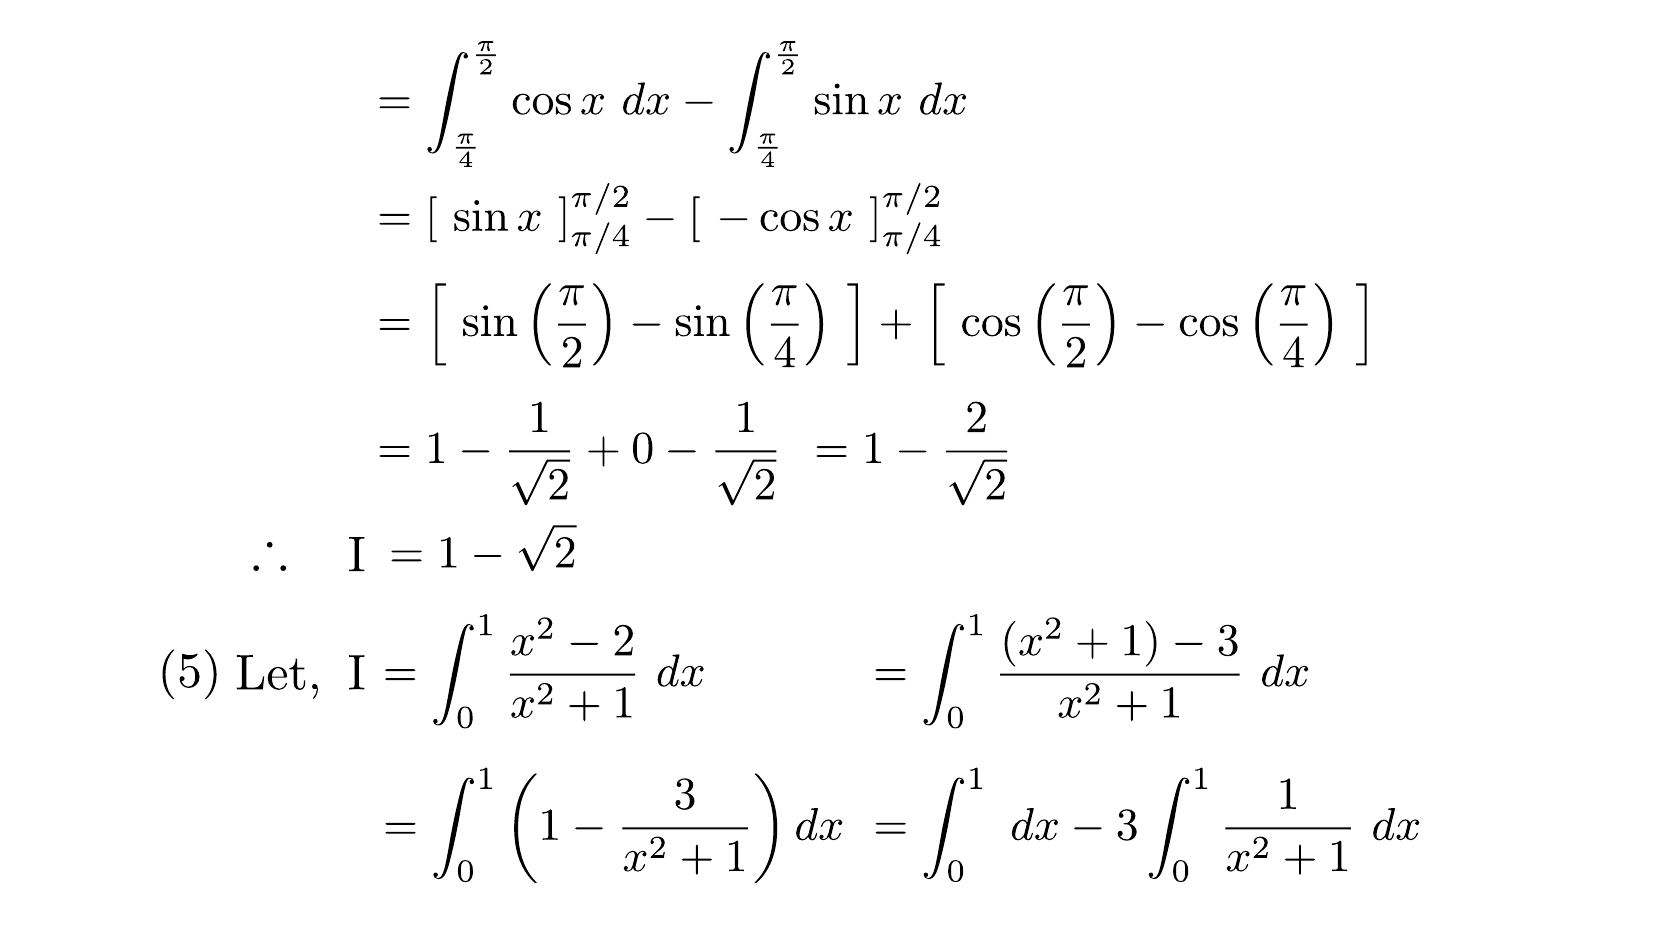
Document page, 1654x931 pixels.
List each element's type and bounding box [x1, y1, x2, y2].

text_box [379, 283, 1367, 368]
text_box [160, 649, 217, 700]
text_box [384, 767, 843, 884]
subtitle [59, 35, 1607, 898]
text_box [875, 767, 1420, 882]
text_box [379, 401, 777, 506]
text_box [349, 655, 365, 690]
text_box [391, 525, 577, 572]
text_box [816, 401, 1008, 506]
text_box [236, 655, 318, 699]
text_box [349, 537, 365, 572]
text_box [378, 41, 967, 167]
text_box [379, 182, 941, 255]
text_box [253, 541, 287, 572]
text_box [875, 613, 1309, 729]
text_box [384, 613, 704, 729]
